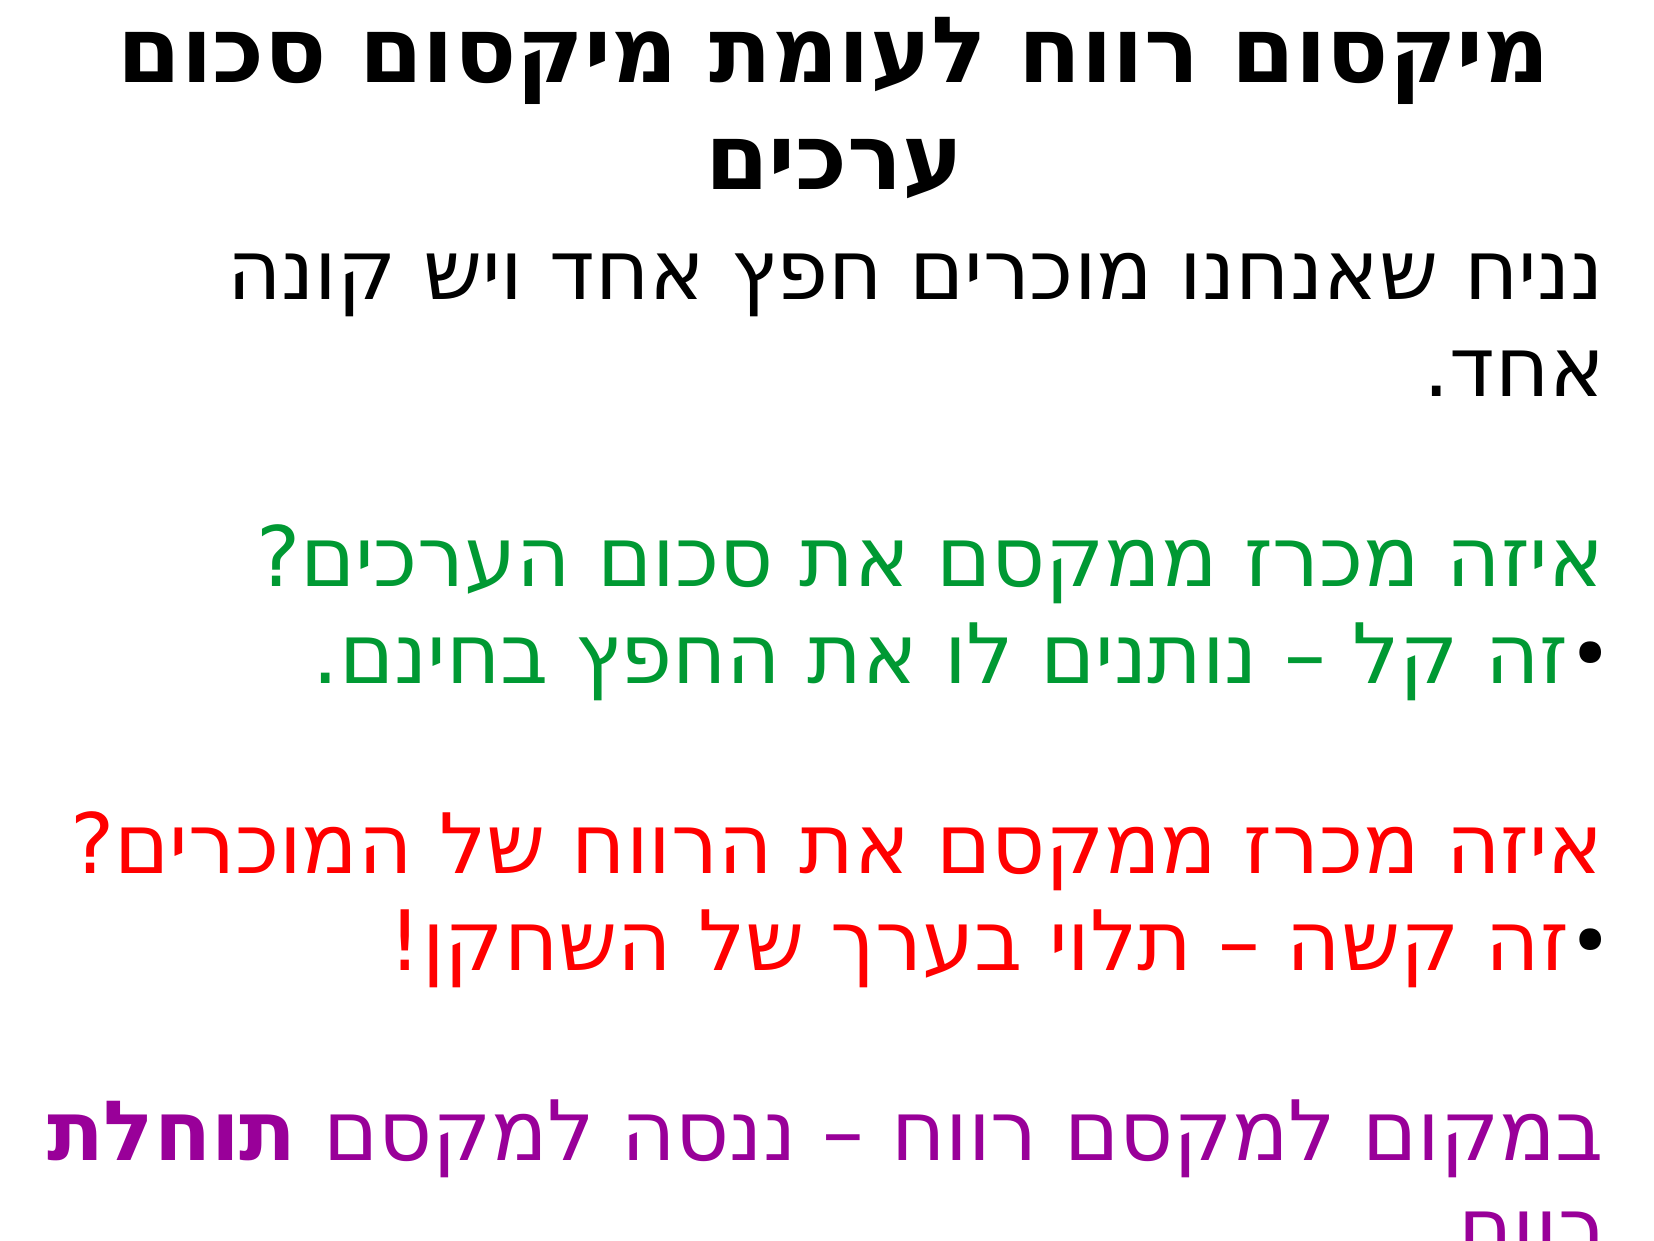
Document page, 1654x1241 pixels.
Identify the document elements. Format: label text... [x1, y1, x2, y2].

title מיקסום רווח לעומת מיקסום סכום ערכים [15, 0, 1654, 215]
text_box נניח שאנחנו מוכרים חפץ אחד ויש קונה אחד. איזה מכרז ממקסם את סכום הערכים? זה קל – נותנים לו את החפץ בחינם. איזה מכרז ממקסם את הרווח של המוכרים? זה קשה – תלוי בערך של השחקן! במקום למקסם רווח – ננסה למקסם תוחלת רווח. זה דורש מידע סטטיסטי על ערכים של שחקנים. [15, 214, 1621, 1186]
